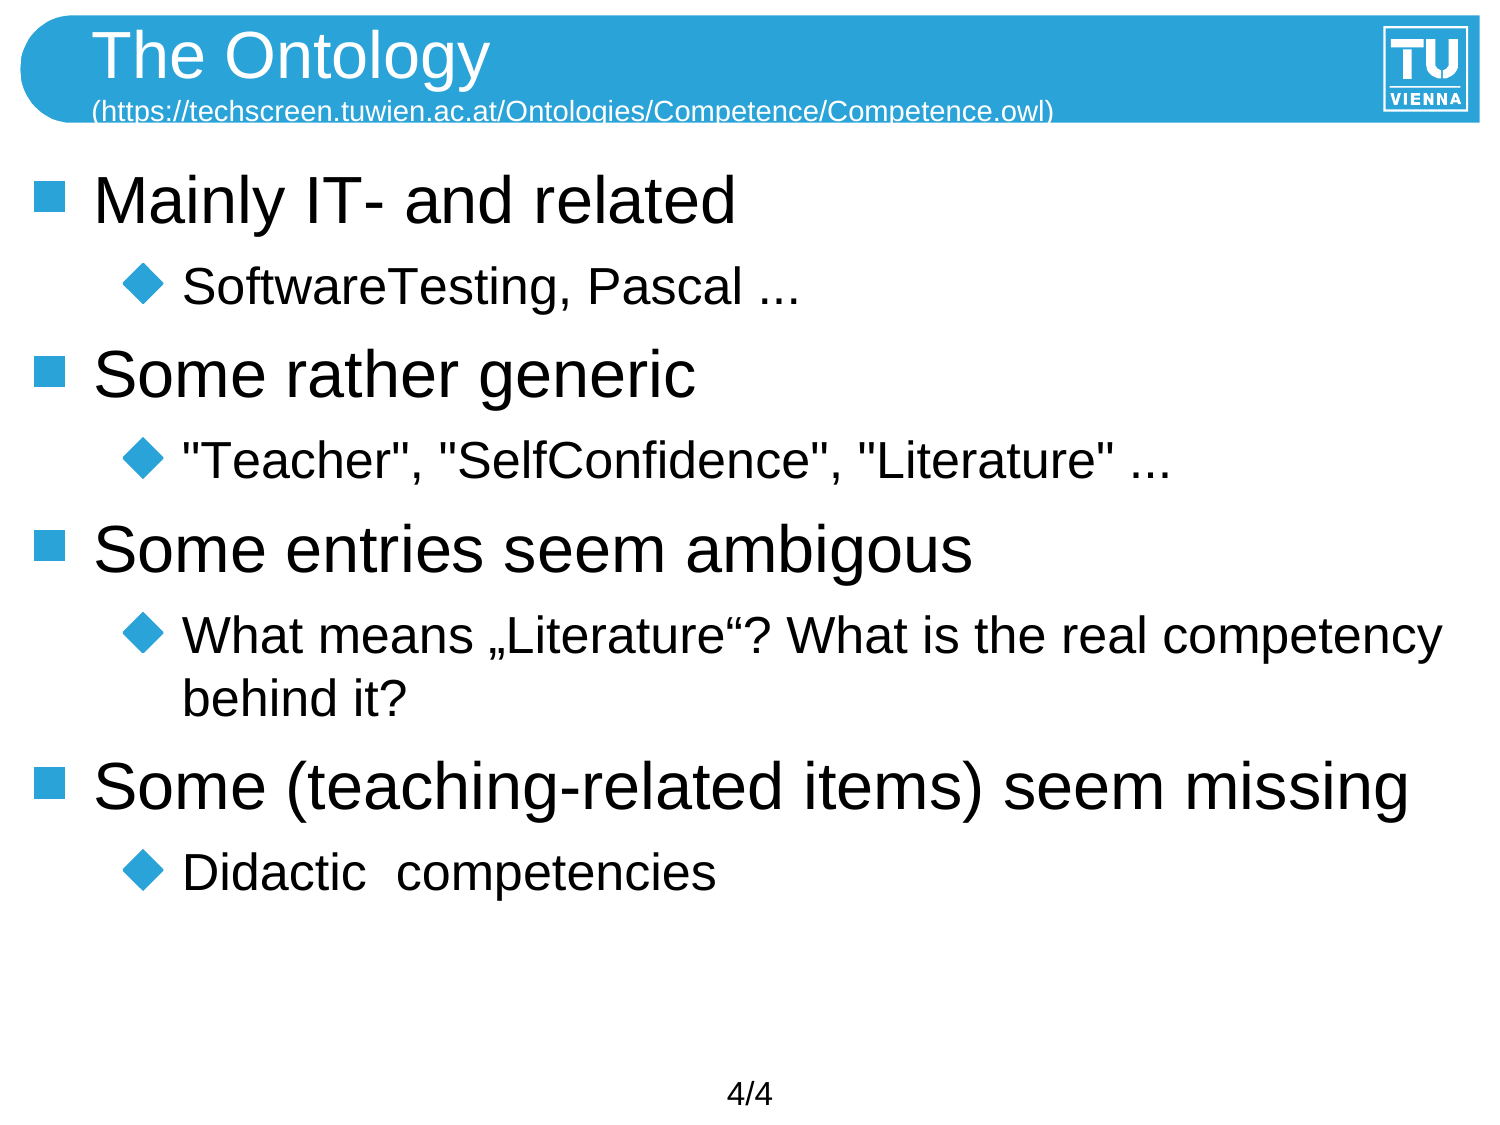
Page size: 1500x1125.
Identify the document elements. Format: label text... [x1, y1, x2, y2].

list Mainly IT- and related SoftwareTesting, Pascal ... Some rather generic "Teacher", "SelfConfidence", "Literature" ... Some entries seem ambigous What means „Literature“? What is the real competency behind it? Some (teaching-related items) seem missing Didactic competencies [19, 148, 1481, 1047]
title The Ontology (https://techscreen.tuwien.ac.at/Ontologies/Competence/Competence.owl) [76, 4, 1350, 135]
